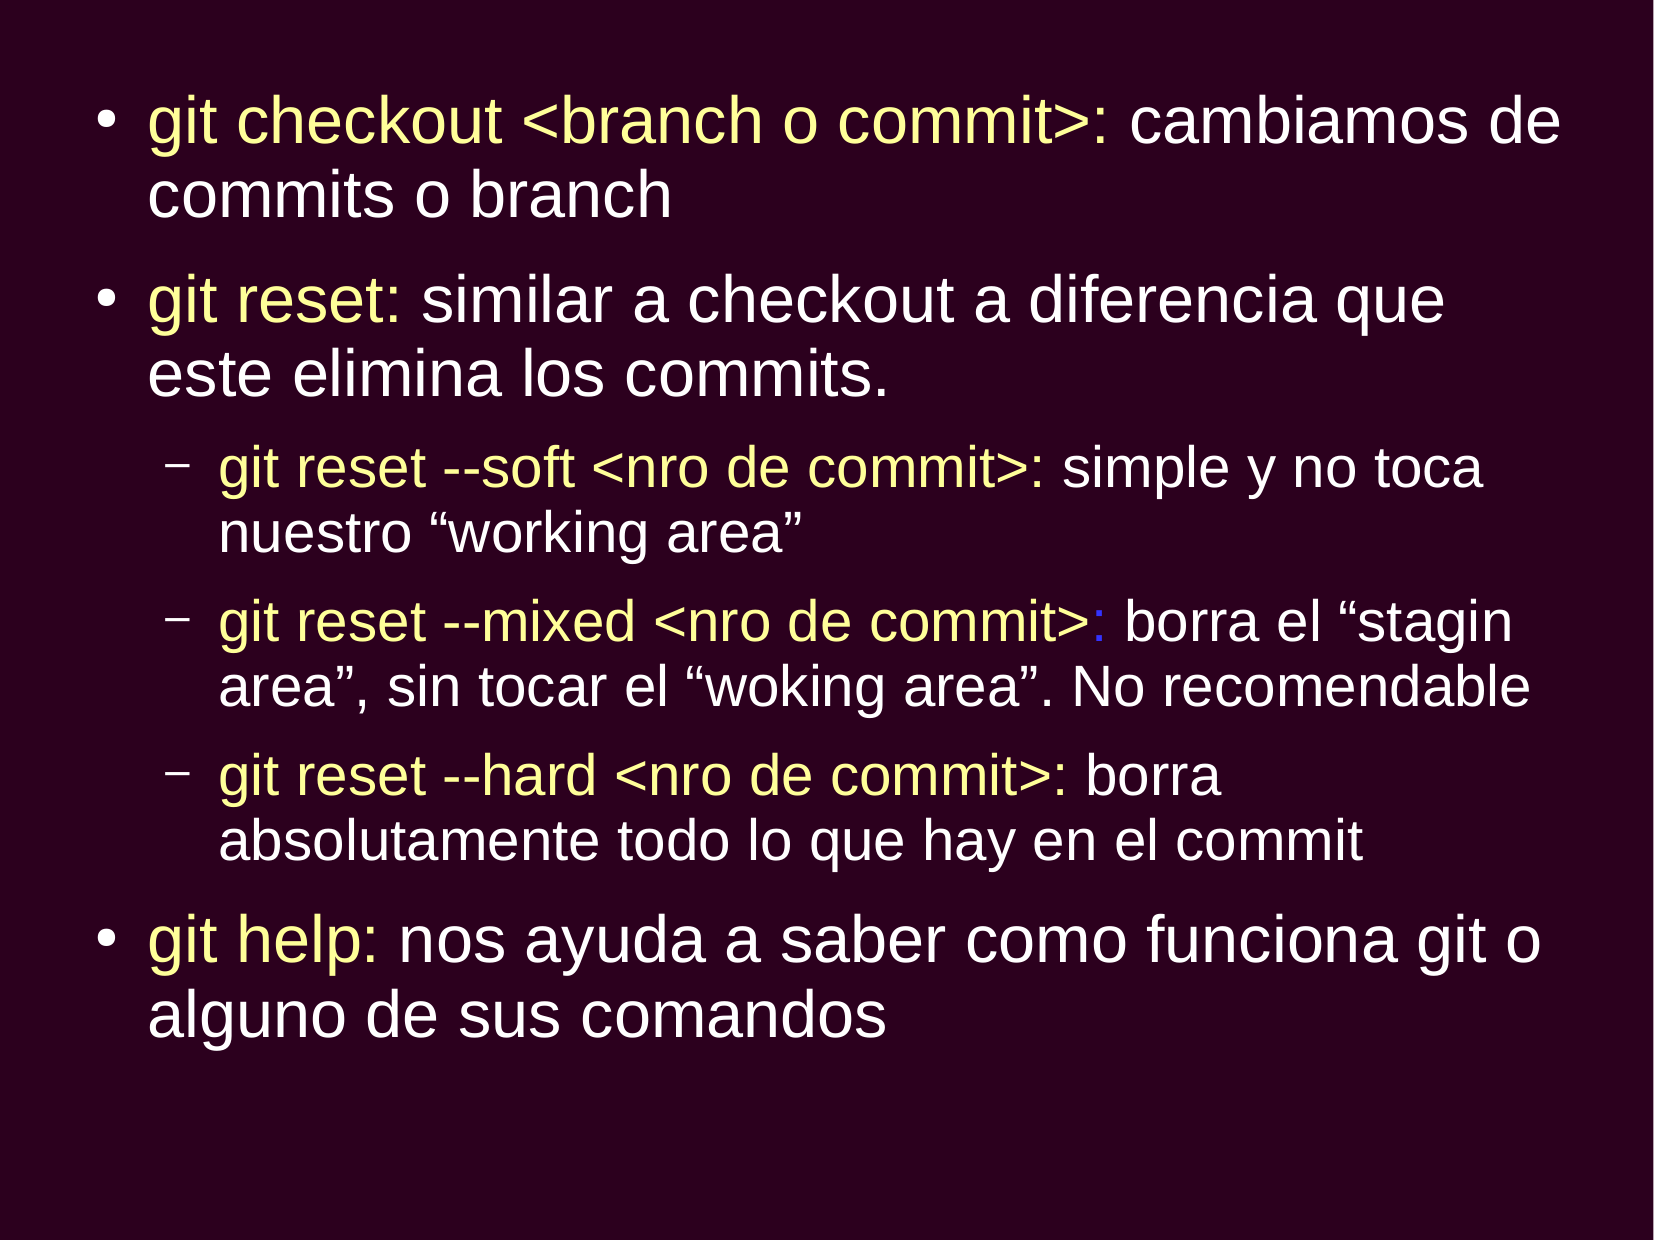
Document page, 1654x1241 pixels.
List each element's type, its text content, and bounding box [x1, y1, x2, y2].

list git checkout <branch o commit>: cambiamos de commits o branch git reset: similar a checkout a diferencia que este elimina los commits. git reset --soft <nro de commit>: simple y no toca nuestro “working area” git reset --mixed <nro de commit>: borra el “stagin area”, sin tocar el “woking area”. No recomendable git reset --hard <nro de commit>: borra absolutamente todo lo que hay en el commit git help: nos ayuda a saber como funciona git o alguno de sus comandos [76, 82, 1565, 1182]
